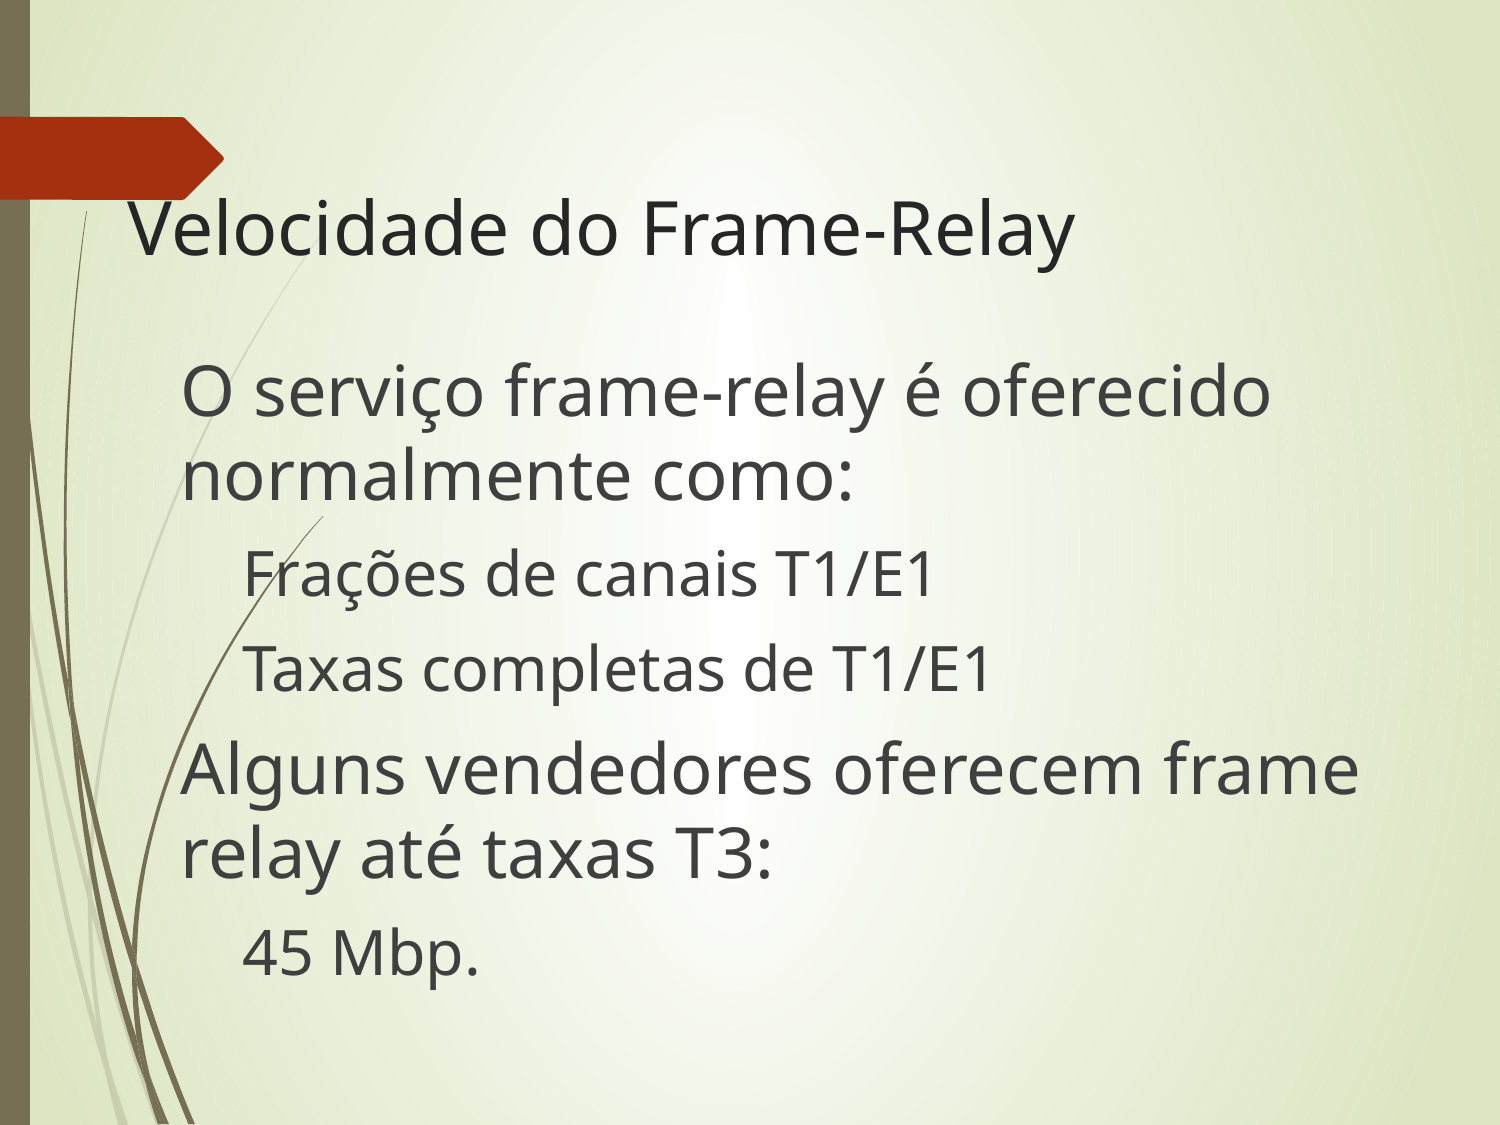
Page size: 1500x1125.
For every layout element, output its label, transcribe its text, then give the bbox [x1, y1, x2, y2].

list O serviço frame-relay é oferecido normalmente como: Frações de canais T1/E1 Taxas completas de T1/E1 Alguns vendedores oferecem frame relay até taxas T3: 45 Mbp. [112, 338, 1387, 1000]
title Velocidade do Frame-Relay [112, 172, 1387, 303]
